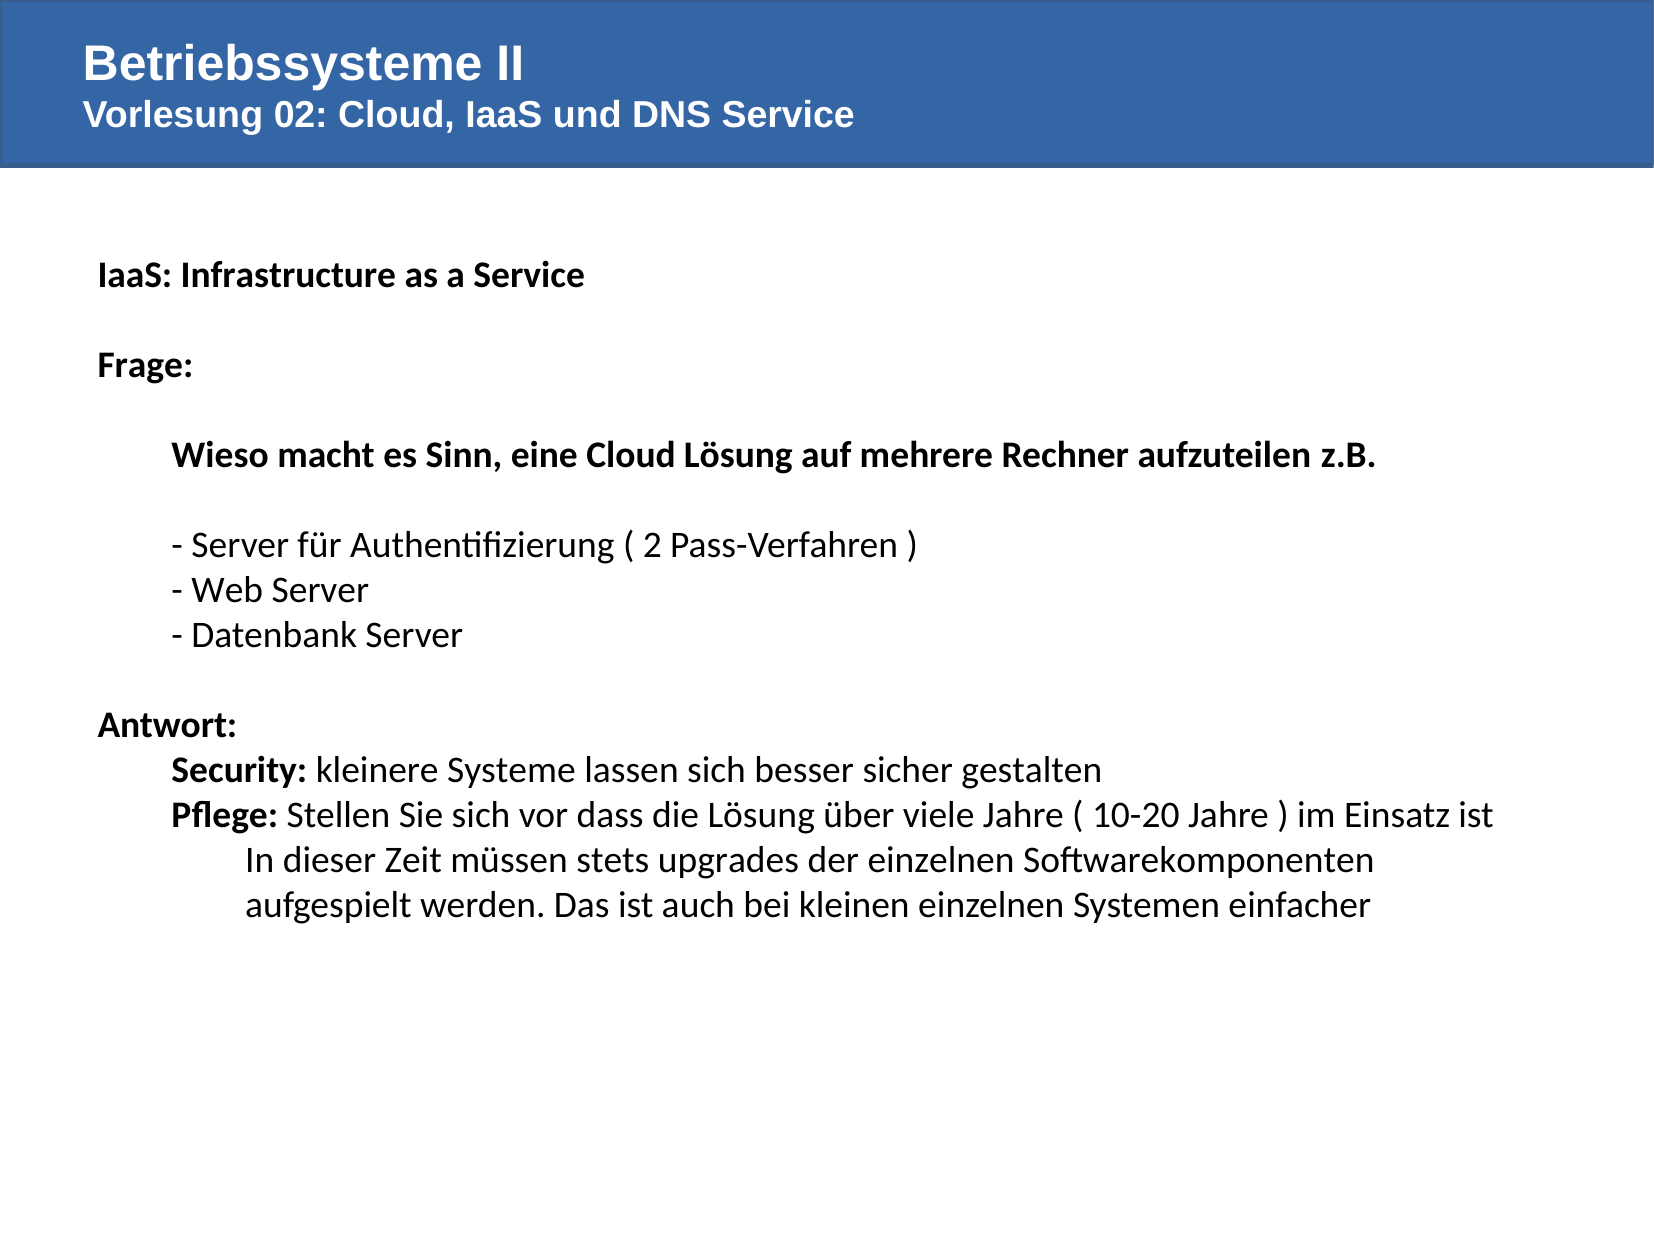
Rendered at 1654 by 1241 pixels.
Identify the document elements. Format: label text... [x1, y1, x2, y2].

text_box IaaS: Infrastructure as a Service Frage: Wieso macht es Sinn, eine Cloud Lösung auf mehrere Rechner aufzuteilen z.B. - Server für Authentifizierung ( 2 Pass-Verfahren ) - Web Server - Datenbank Server Antwort: Security: kleinere Systeme lassen sich besser sicher gestalten Pflege: Stellen Sie sich vor dass die Lösung über viele Jahre ( 10-20 Jahre ) im Einsatz ist In dieser Zeit müssen stets upgrades der einzelnen Softwarekomponenten aufgespielt werden. Das ist auch bei kleinen einzelnen Systemen einfacher [83, 242, 1595, 932]
title Betriebssysteme II Vorlesung 02: Cloud, IaaS und DNS Service [82, 29, 1571, 136]
